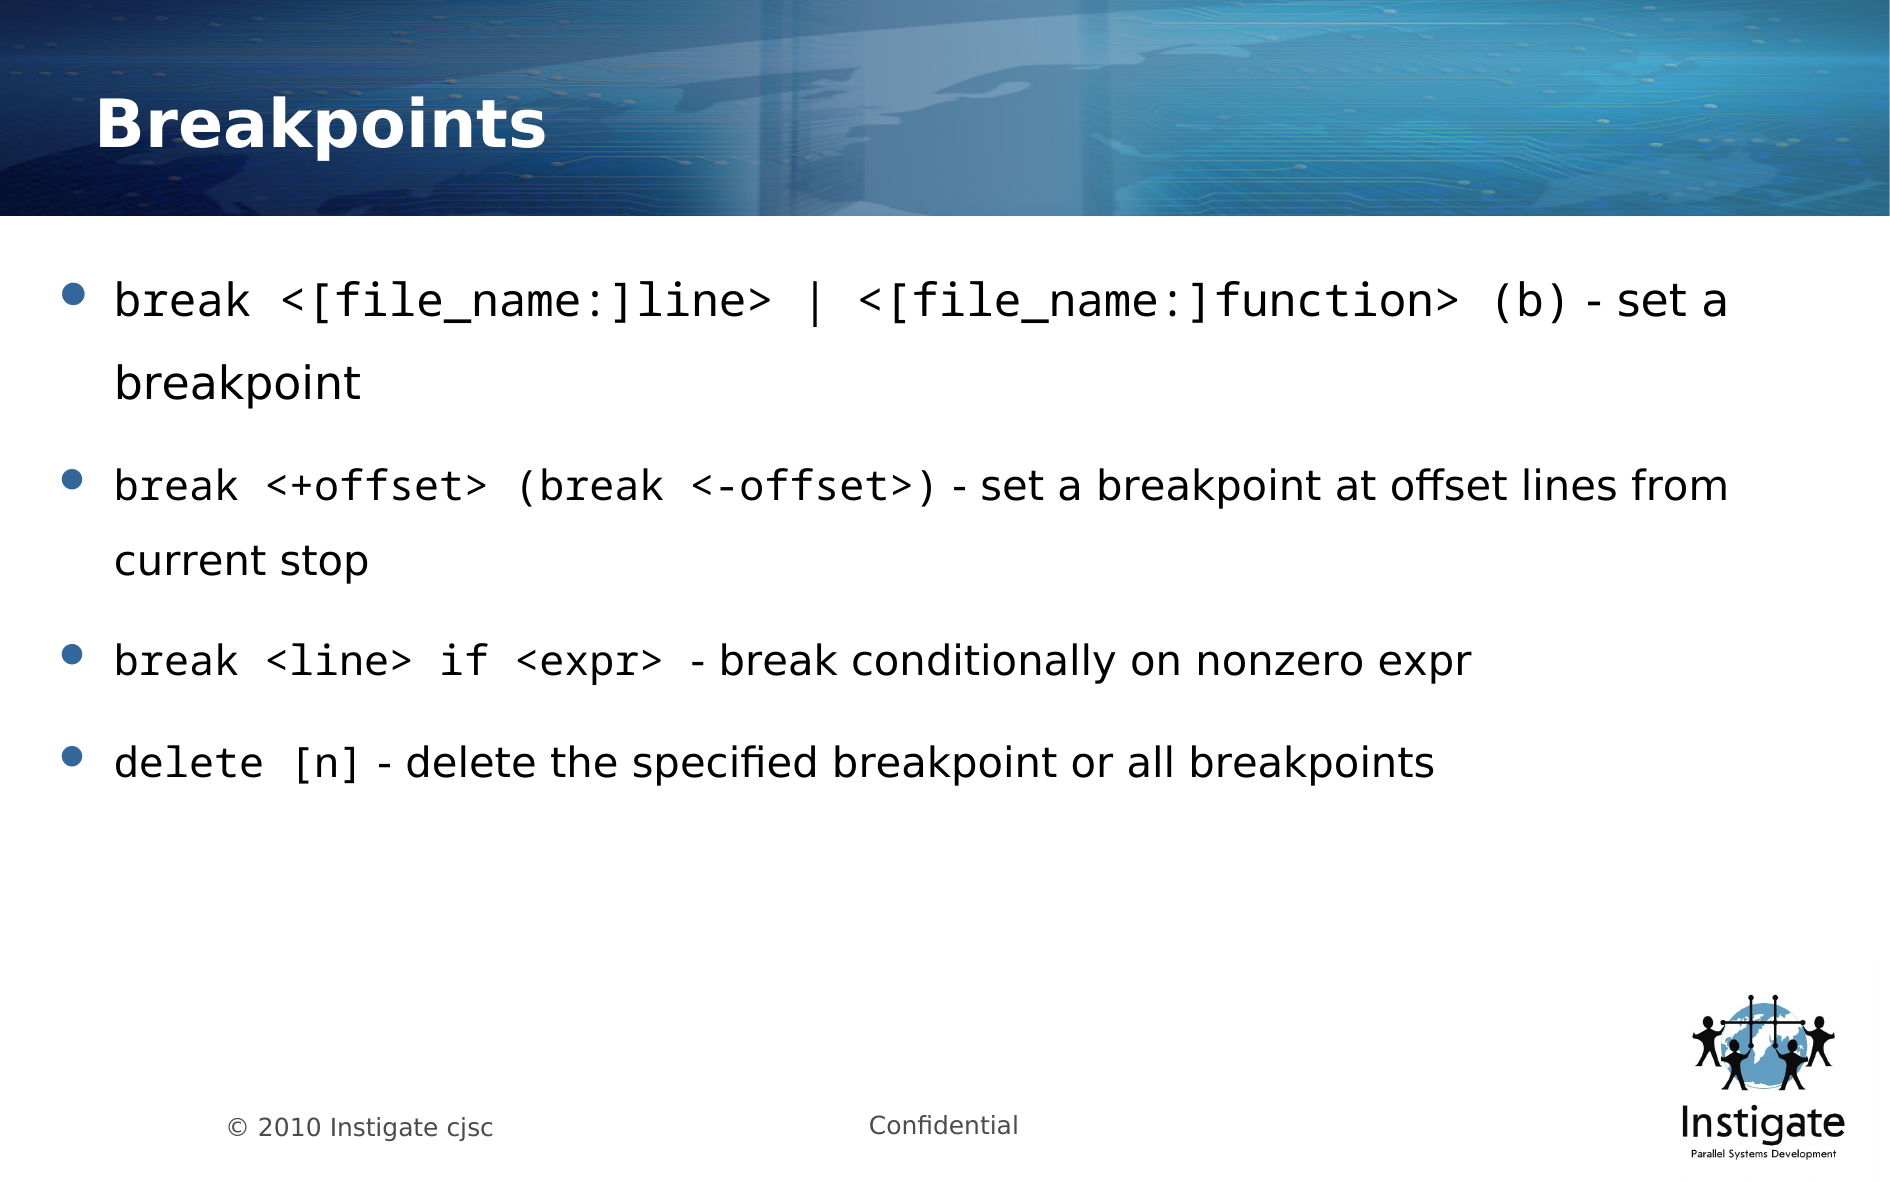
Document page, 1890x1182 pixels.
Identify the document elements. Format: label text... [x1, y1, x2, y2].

list break <[file_name:]line> | <[file_name:]function> (b) - set a breakpoint break <+offset> (break <-offset>) - set a breakpoint at offset lines from current stop break <line> if <expr> - break conditionally on nonzero expr delete [n] - delete the specified breakpoint or all breakpoints [59, 236, 1831, 1001]
title Breakpoints [94, 54, 1793, 210]
picture [0, 0, 1890, 216]
picture [1650, 956, 1876, 1182]
